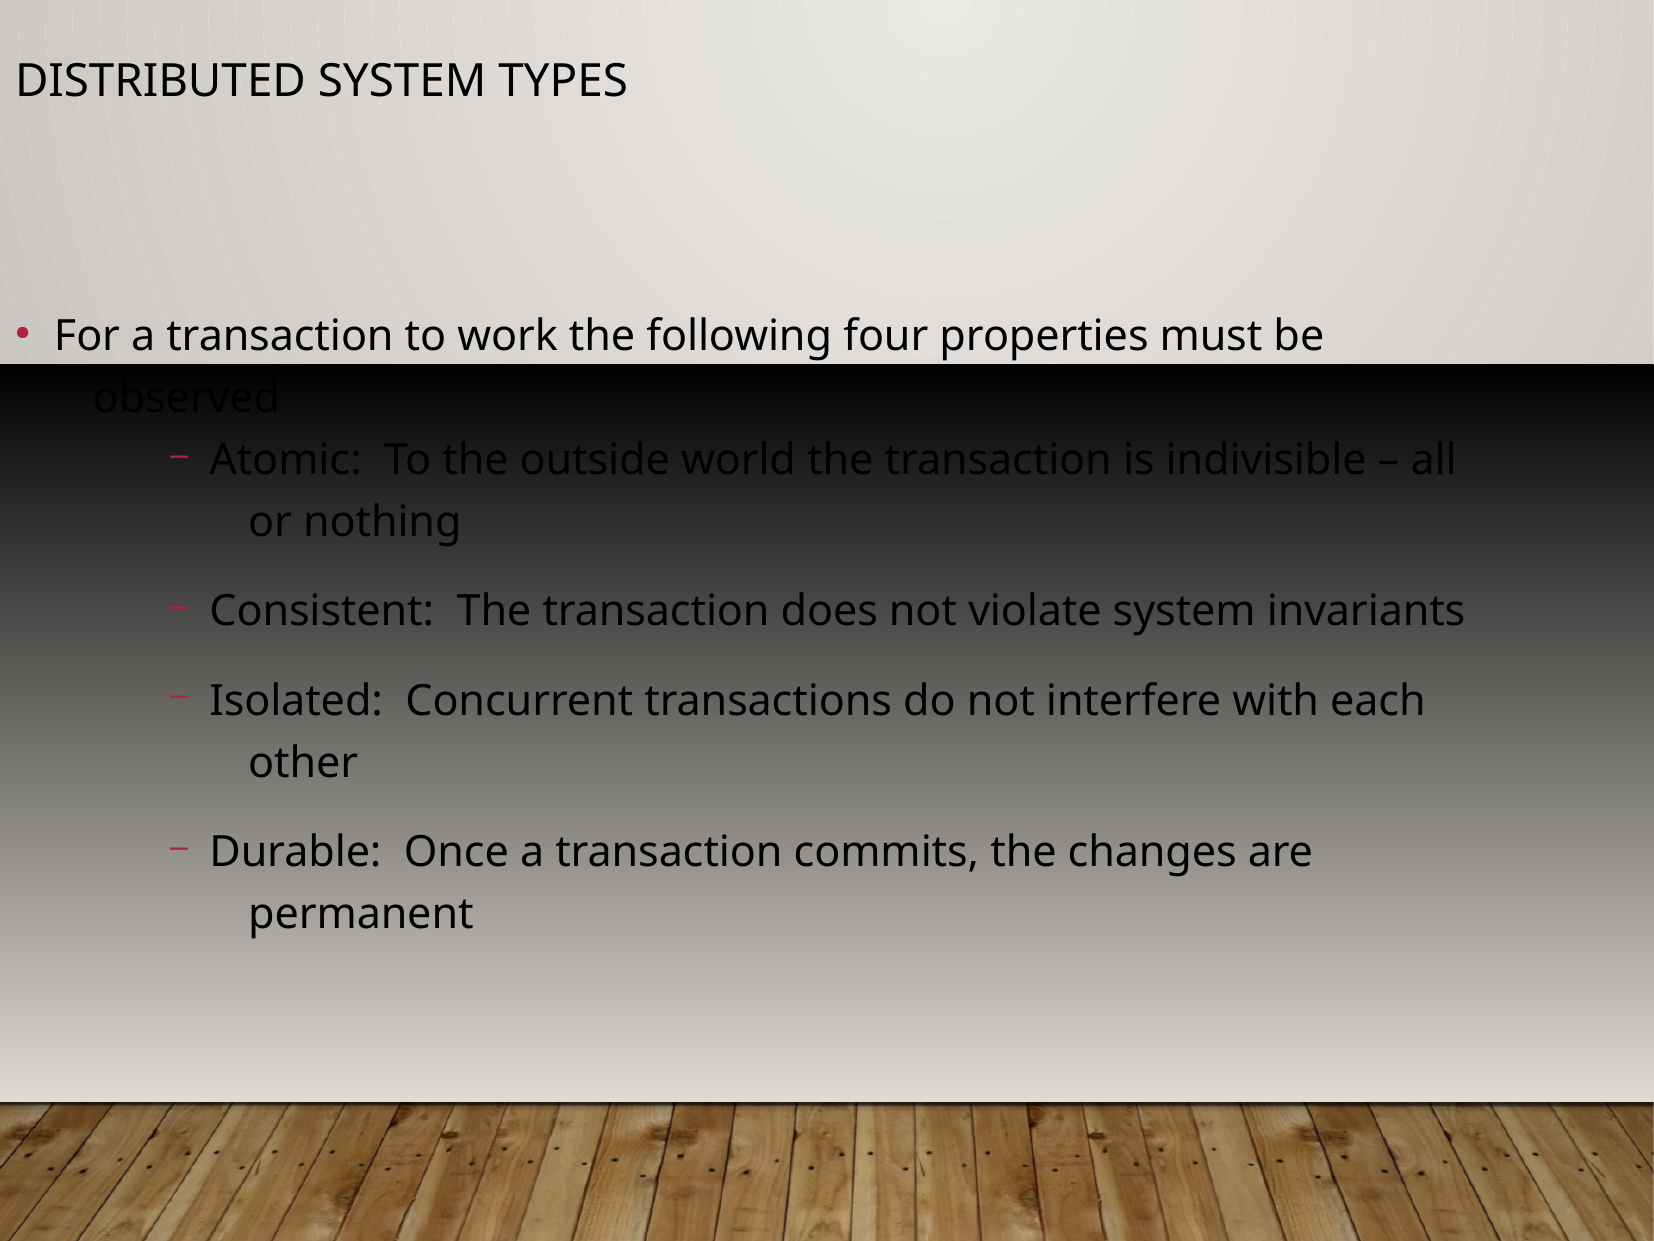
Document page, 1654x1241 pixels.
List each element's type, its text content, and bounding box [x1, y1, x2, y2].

list For a transaction to work the following four properties must be observed Atomic: To the outside world the transaction is indivisible – all or nothing Consistent: The transaction does not violate system invariants Isolated: Concurrent transactions do not interfere with each other Durable: Once a transaction commits, the changes are permanent [0, 290, 1489, 1010]
title Distributed System Types [0, 49, 1489, 257]
